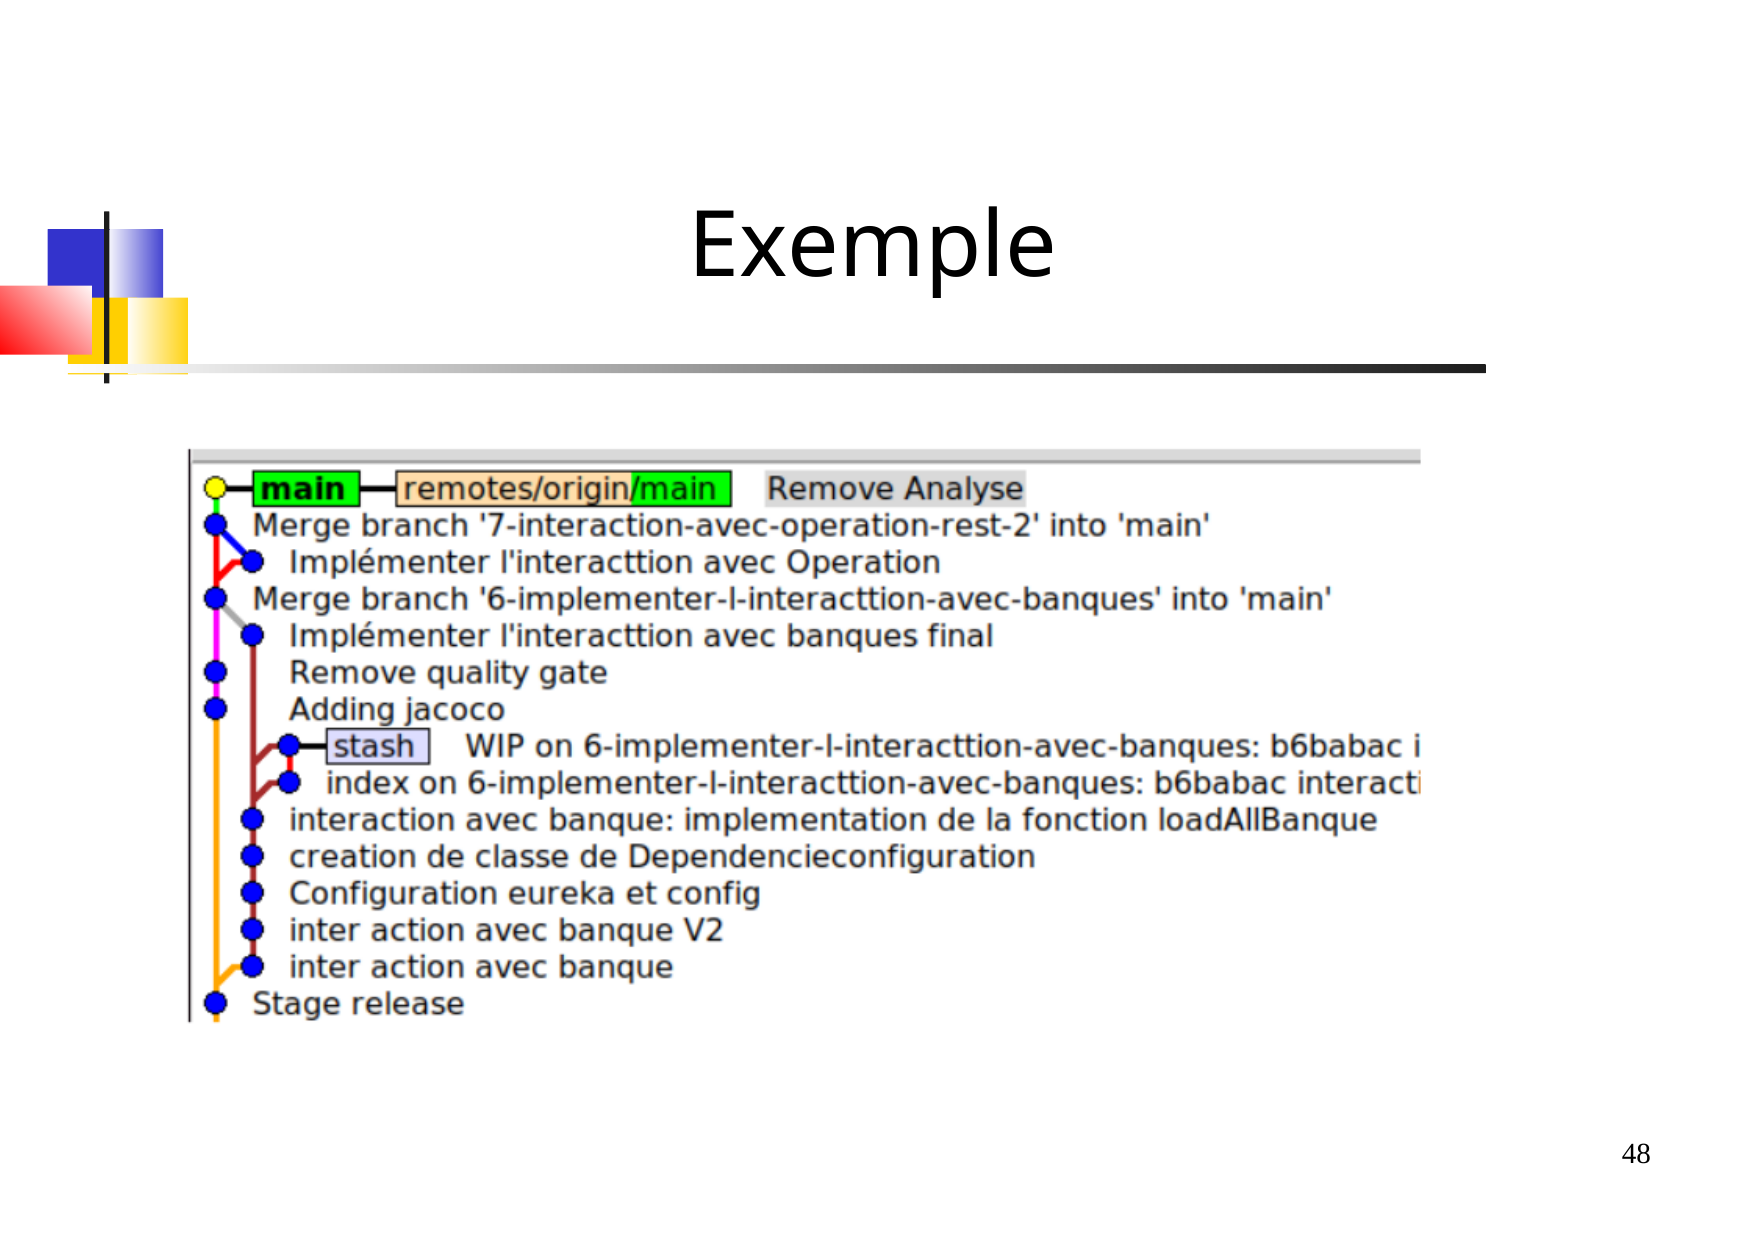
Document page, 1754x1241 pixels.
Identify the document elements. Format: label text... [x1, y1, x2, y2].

title Exemple [179, 139, 1567, 351]
picture [153, 440, 1621, 1052]
